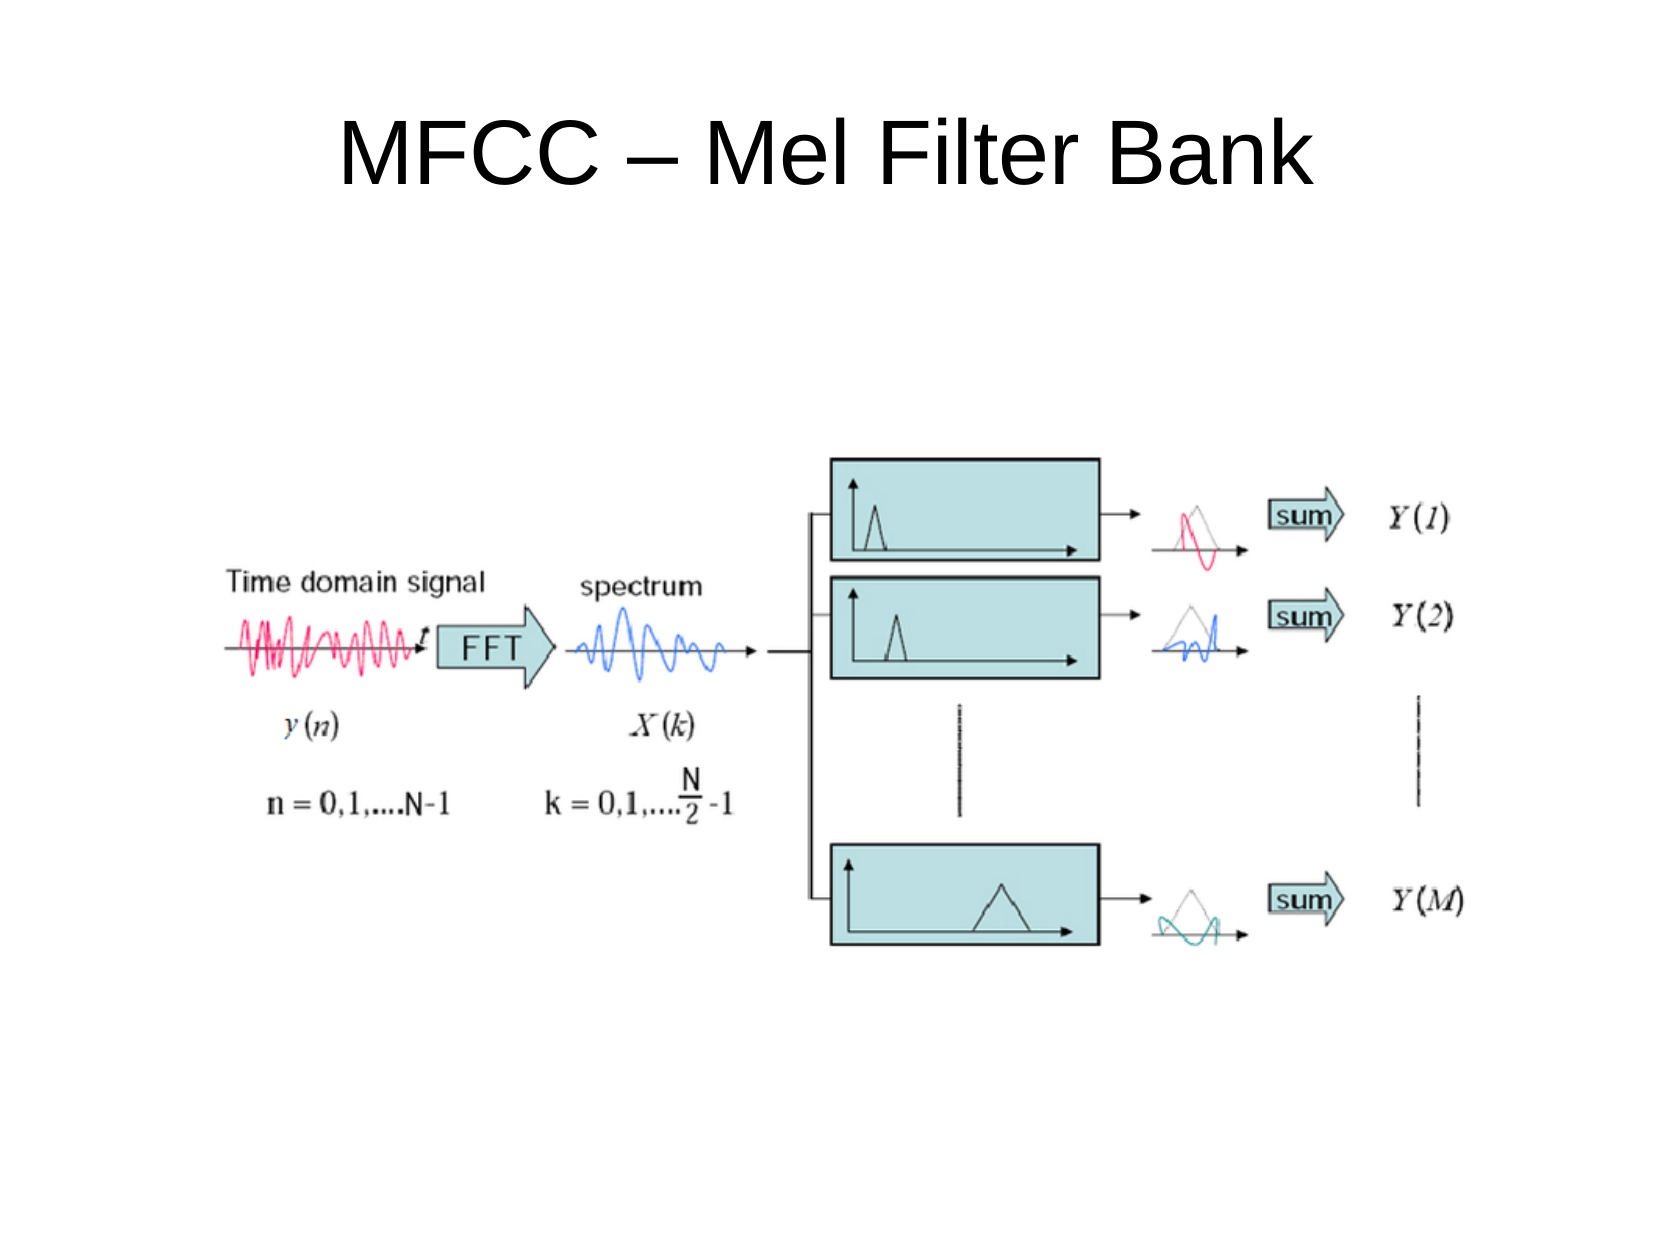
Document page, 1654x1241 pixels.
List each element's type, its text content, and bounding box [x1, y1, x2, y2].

picture [170, 450, 1499, 965]
title MFCC – Mel Filter Bank [82, 49, 1571, 257]
